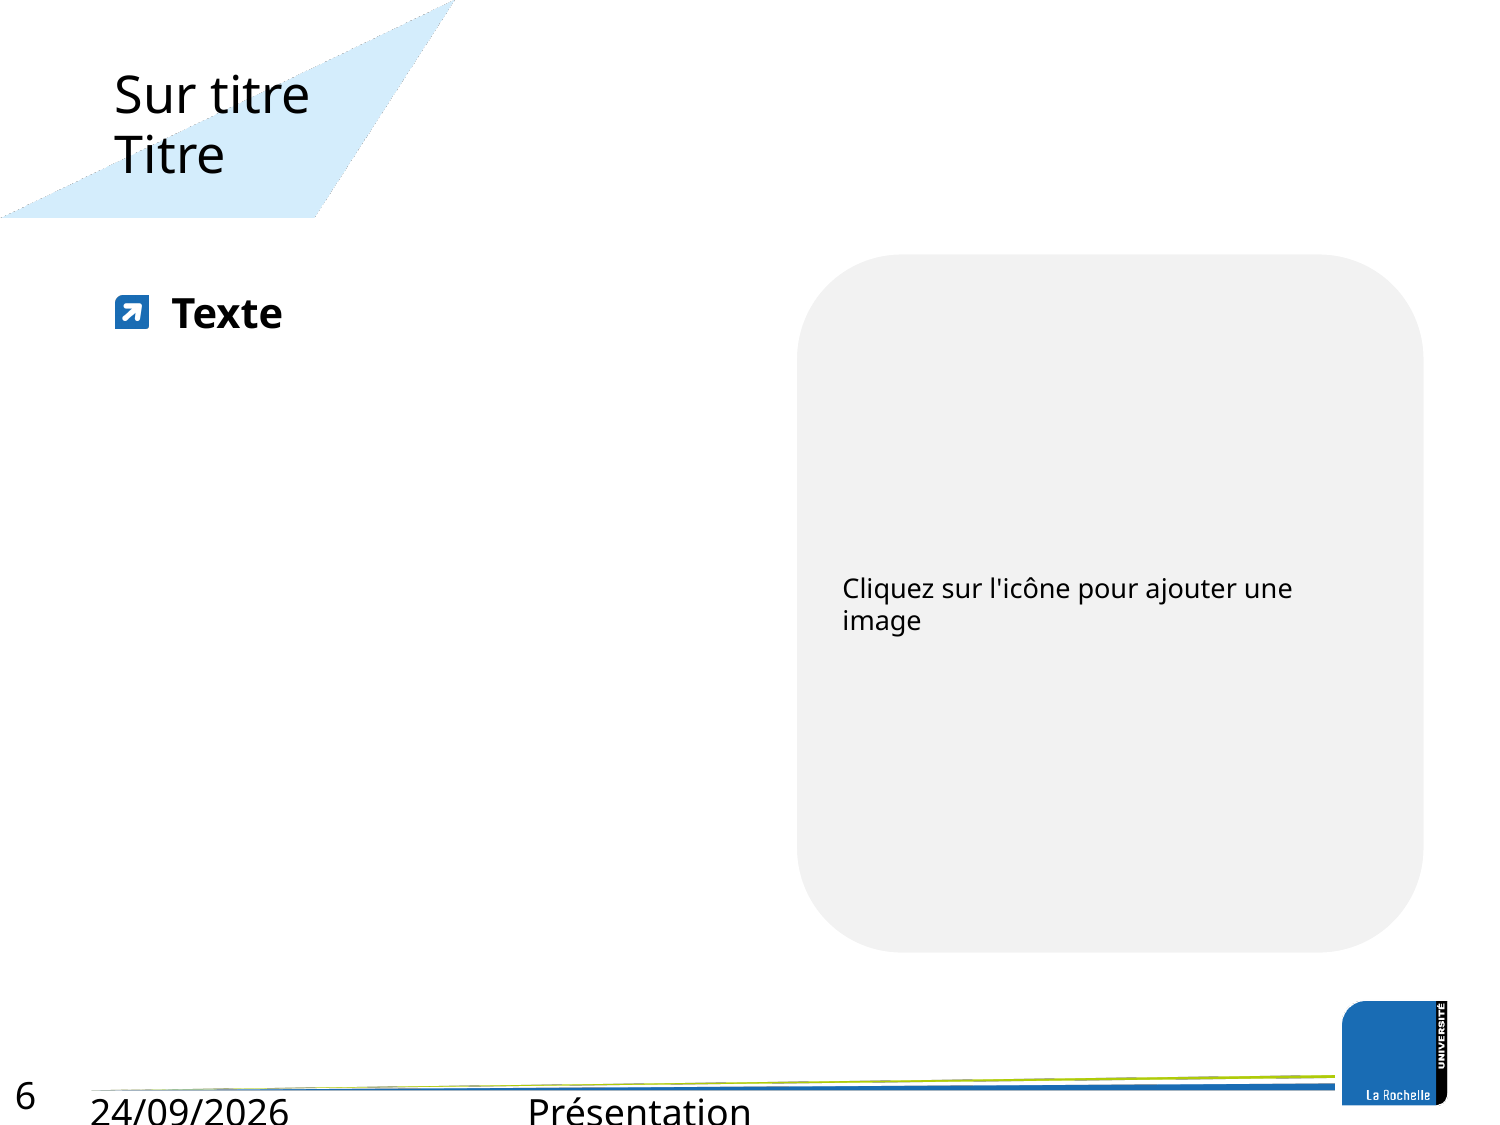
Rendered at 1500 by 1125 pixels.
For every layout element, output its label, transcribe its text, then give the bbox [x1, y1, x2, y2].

list Texte [100, 254, 739, 953]
title Sur titre [100, 54, 1424, 113]
picture [0, 999, 1483, 1106]
subtitle Titre [100, 113, 1424, 197]
slide_number <number> [0, 1064, 65, 1125]
text_box Cliquez sur l'icône pour ajouter une image [797, 254, 1424, 953]
picture [0, 0, 455, 218]
footer Présentation [512, 1081, 988, 1125]
slide_number 06/11/2015 [75, 1081, 425, 1125]
